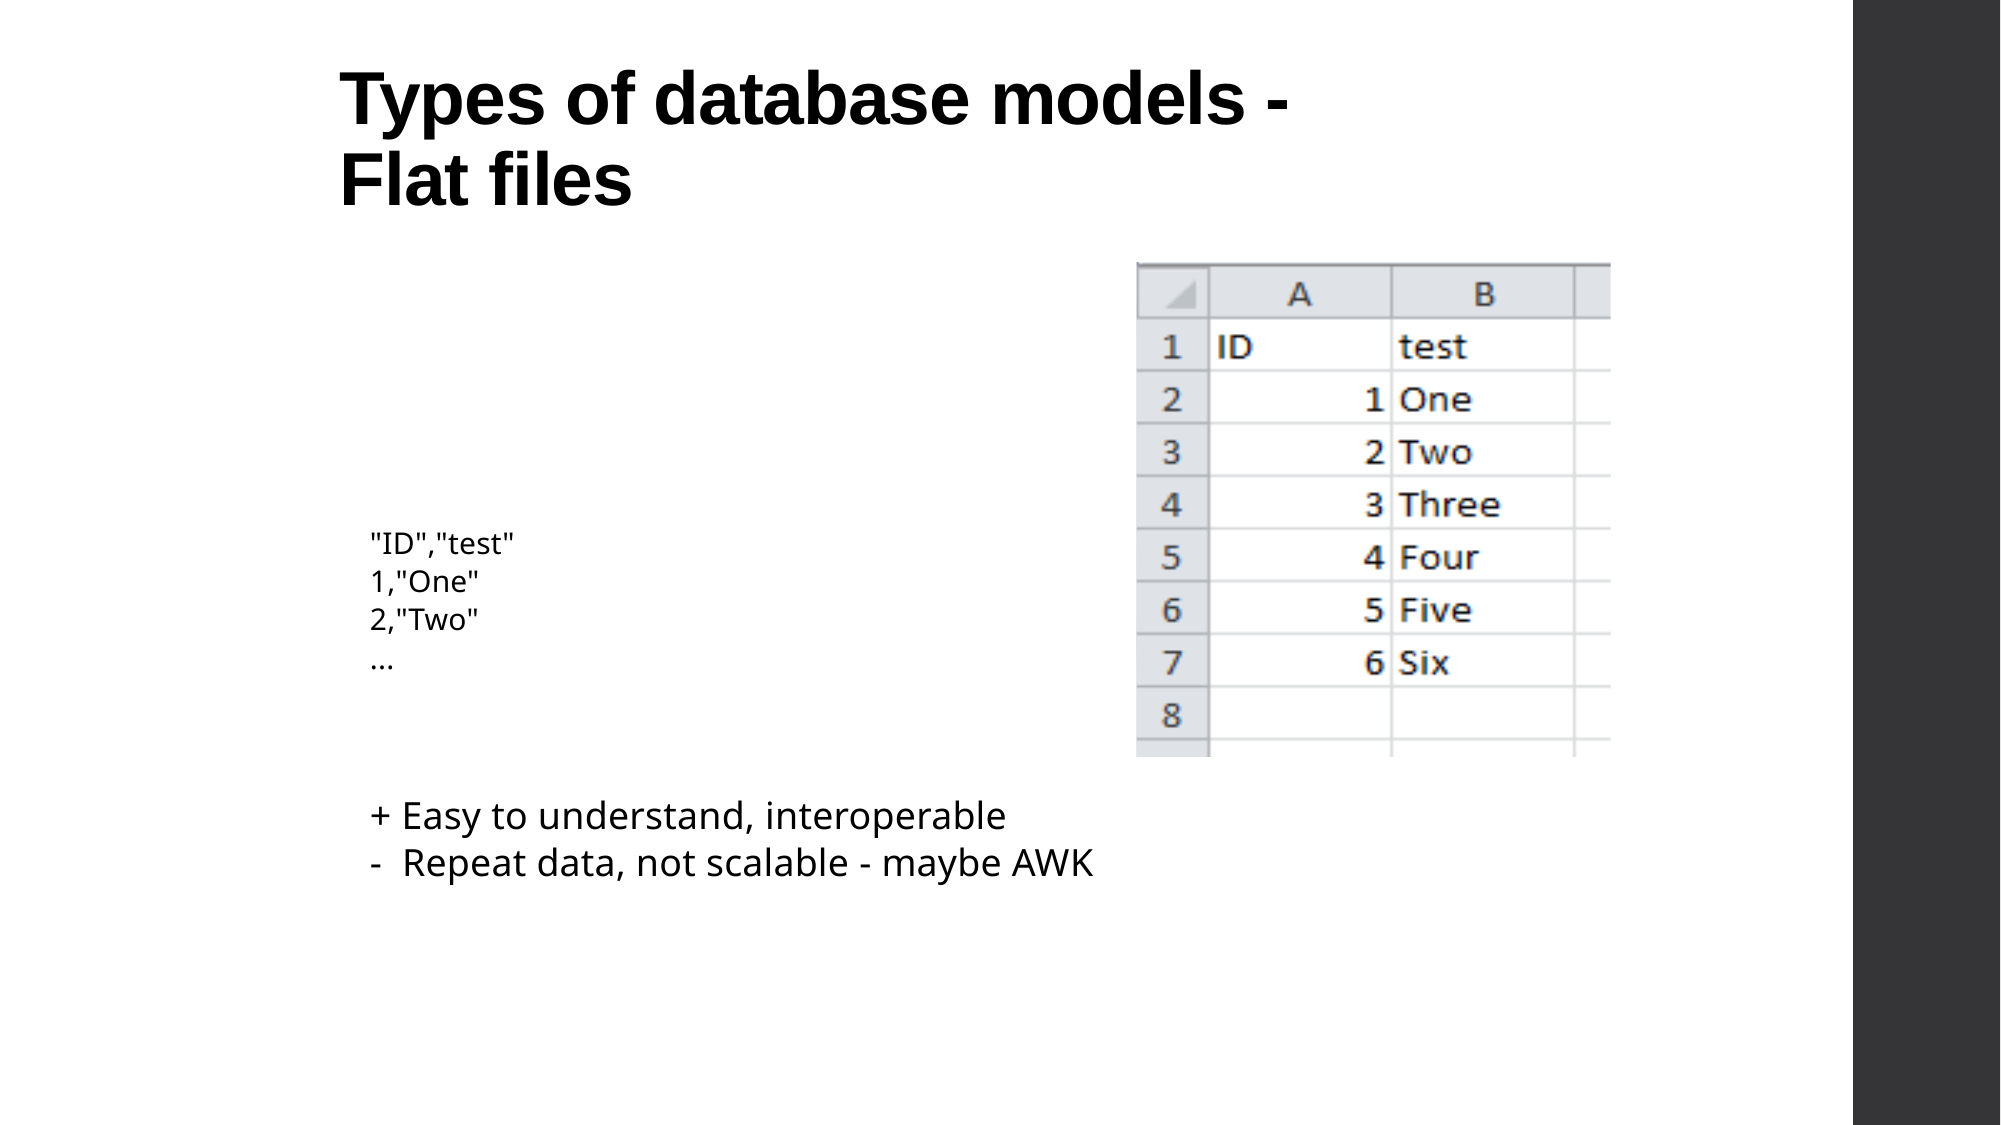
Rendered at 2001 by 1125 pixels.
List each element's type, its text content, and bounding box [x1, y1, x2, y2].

title Types of database models - Flat files [324, 45, 1675, 233]
list "ID","test" 1,"One" 2,"Two" ... + Easy to understand, interoperable - Repeat data, not scalable - maybe AWK [324, 262, 1675, 1078]
picture [1136, 262, 1611, 757]
